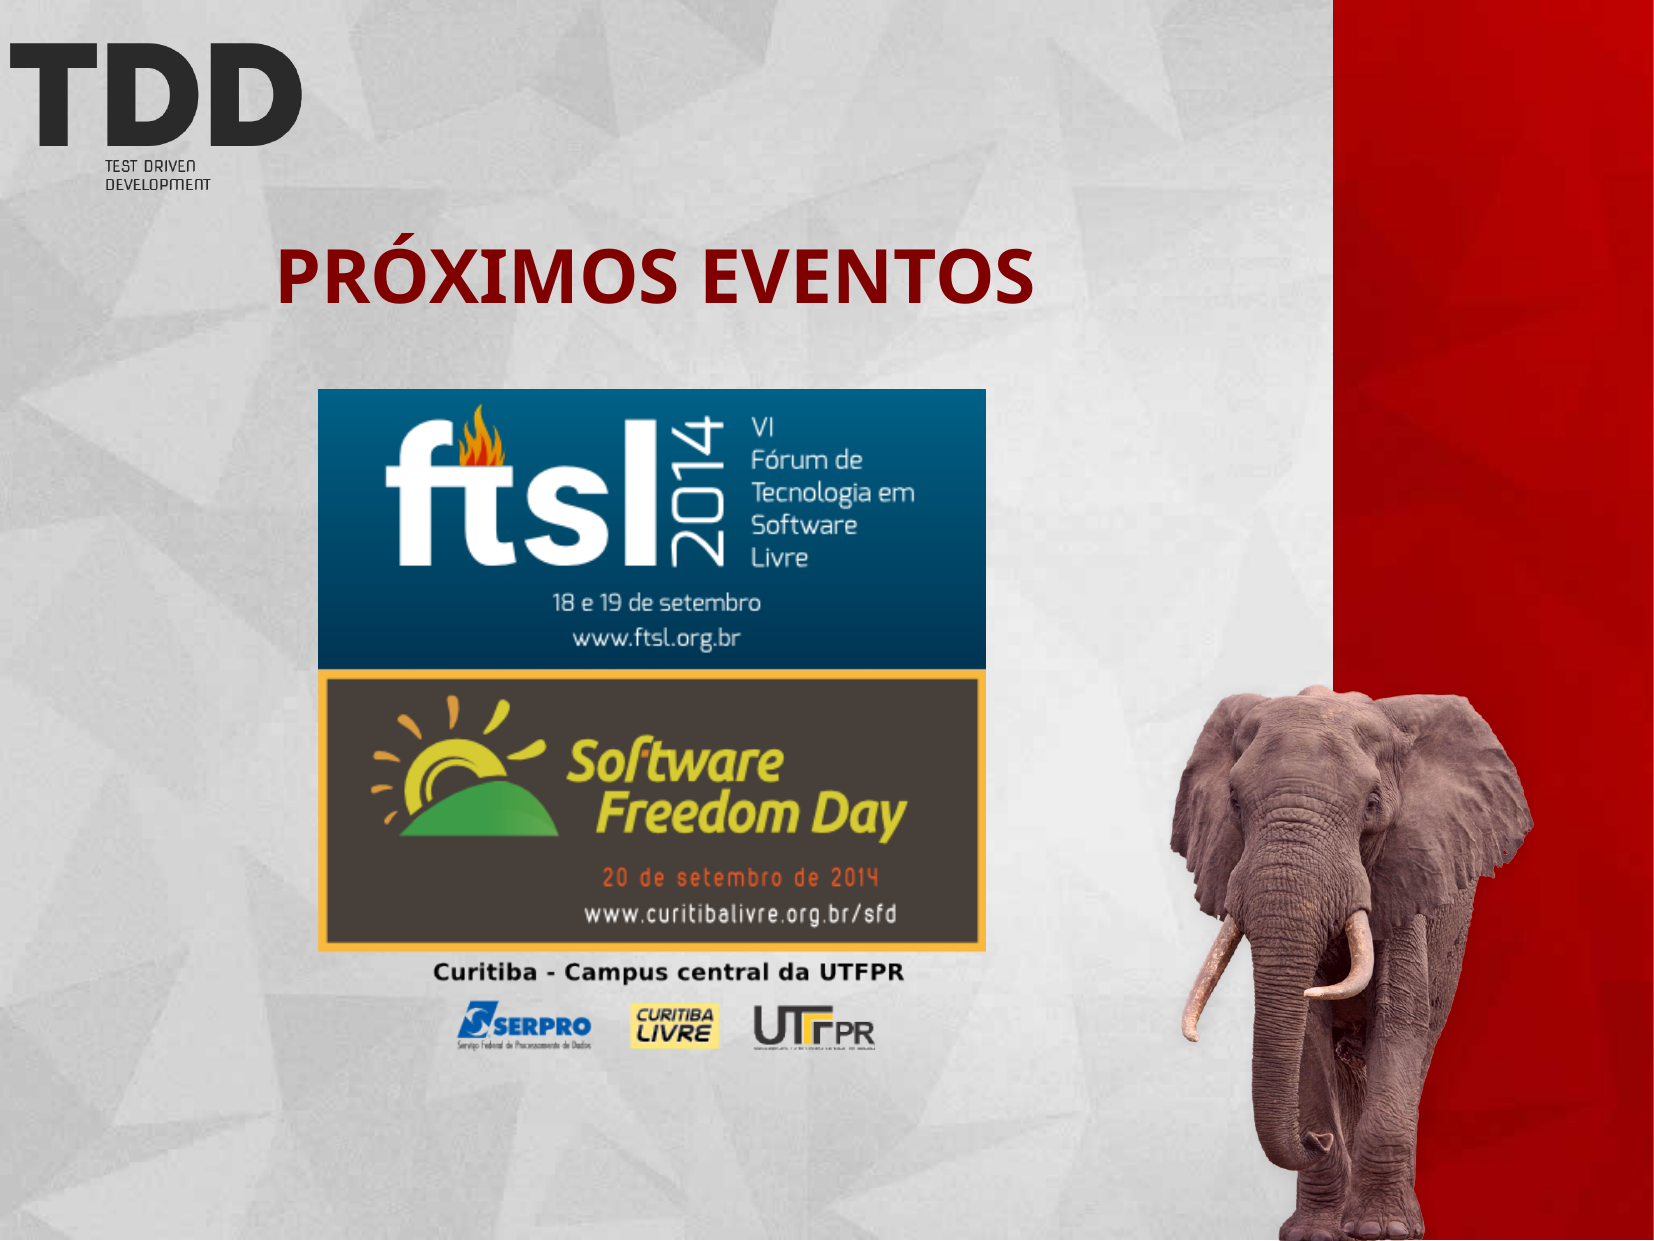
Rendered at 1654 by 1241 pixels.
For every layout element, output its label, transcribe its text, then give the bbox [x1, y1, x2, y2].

picture [0, 0, 1654, 1241]
text_box PRÓXIMOS EVENTOS [259, 216, 1063, 319]
